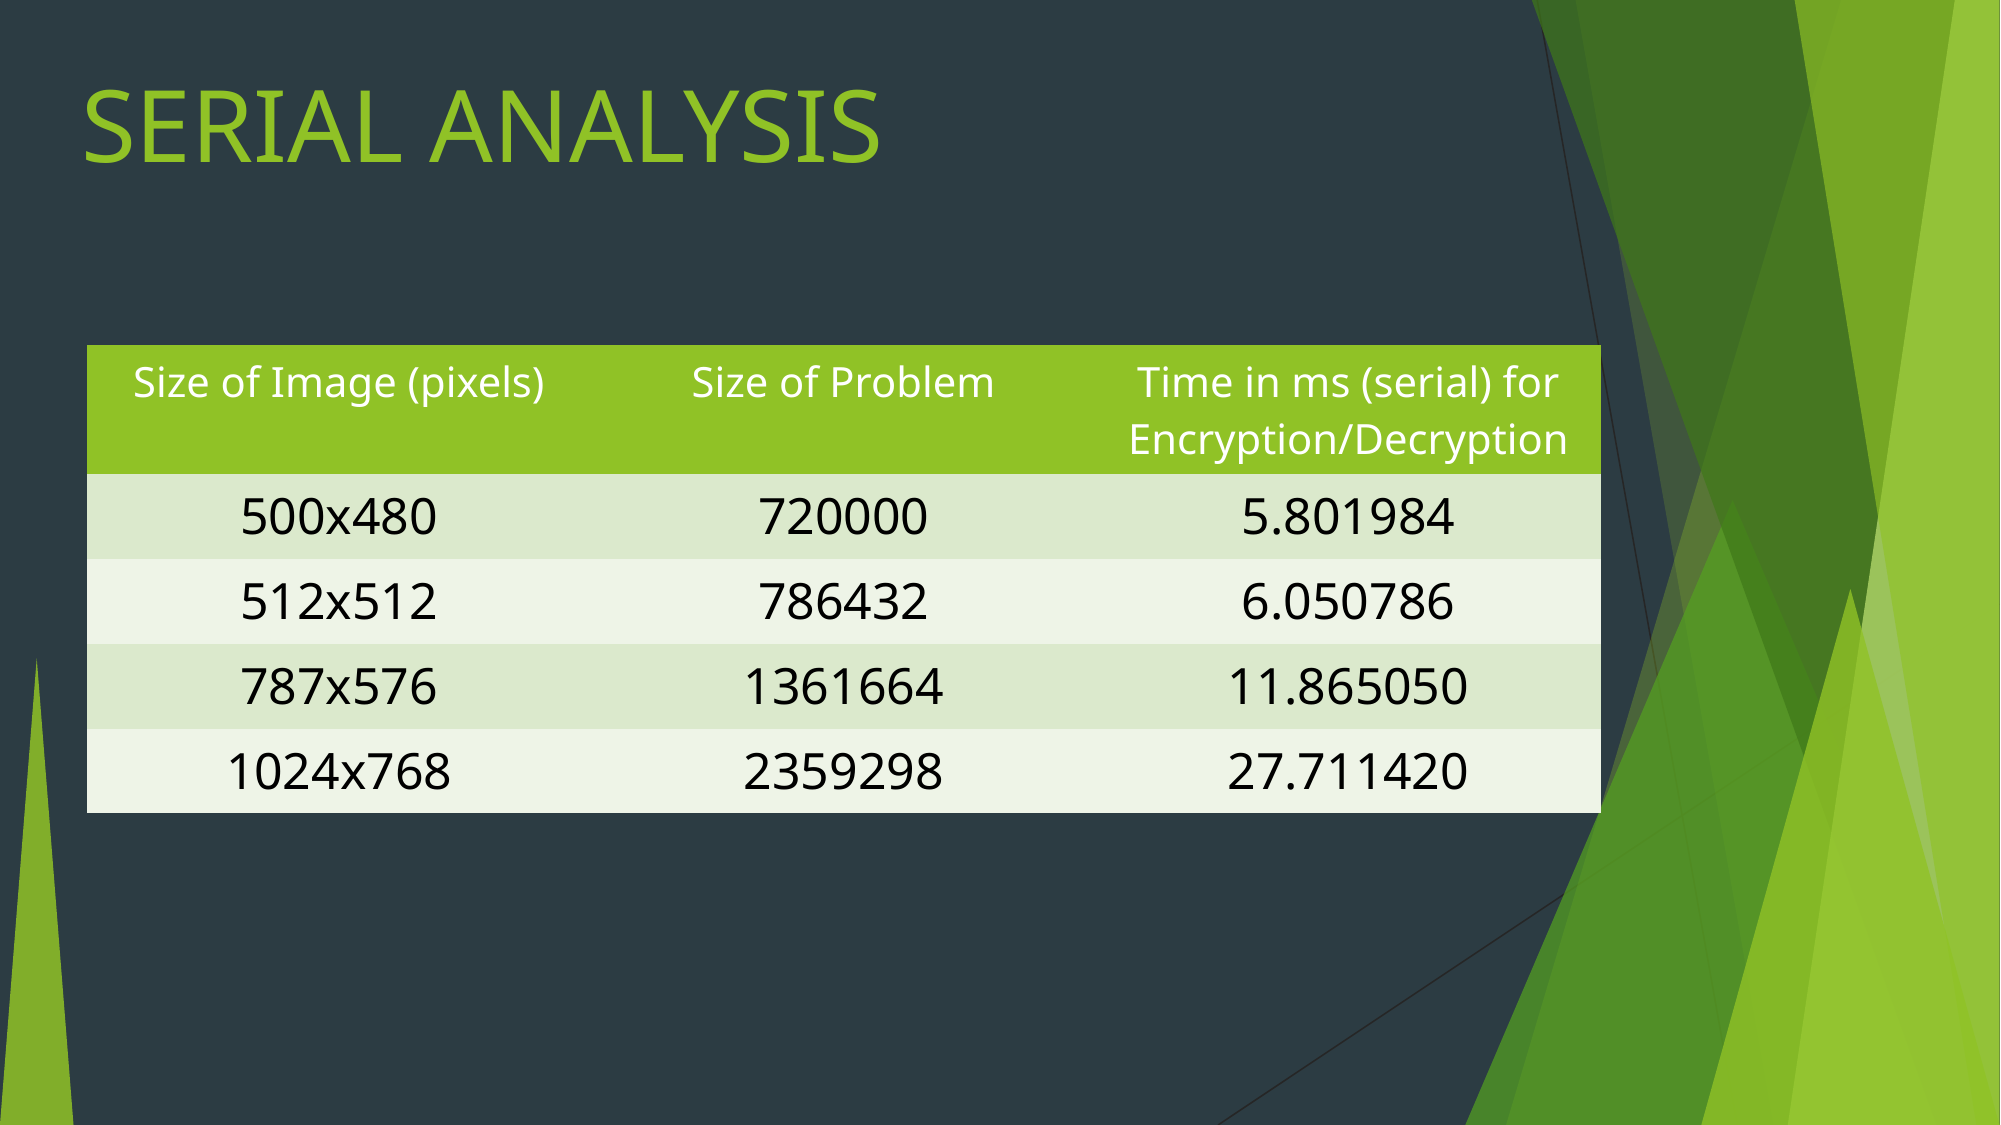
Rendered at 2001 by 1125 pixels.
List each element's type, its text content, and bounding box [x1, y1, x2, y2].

table_cell 27.711420 [1096, 729, 1601, 813]
table_cell 787x576 [87, 644, 591, 729]
title SERIAL ANALYSIS [66, 55, 1477, 213]
table_cell 512x512 [87, 559, 591, 644]
table_cell 720000 [591, 474, 1096, 559]
table_cell 11.865050 [1096, 644, 1601, 729]
table_cell 500x480 [87, 474, 591, 559]
table_cell 6.050786 [1096, 559, 1601, 644]
table_cell 1361664 [591, 644, 1096, 729]
table_header Size of Image (pixels) [87, 345, 591, 474]
table_cell 1024x768 [87, 729, 591, 813]
table_cell 786432 [591, 559, 1096, 644]
table_cell 5.801984 [1096, 474, 1601, 559]
table_header Size of Problem [591, 345, 1096, 474]
table_header Time in ms (serial) for Encryption/Decryption [1096, 345, 1601, 474]
table_cell 2359298 [591, 729, 1096, 813]
